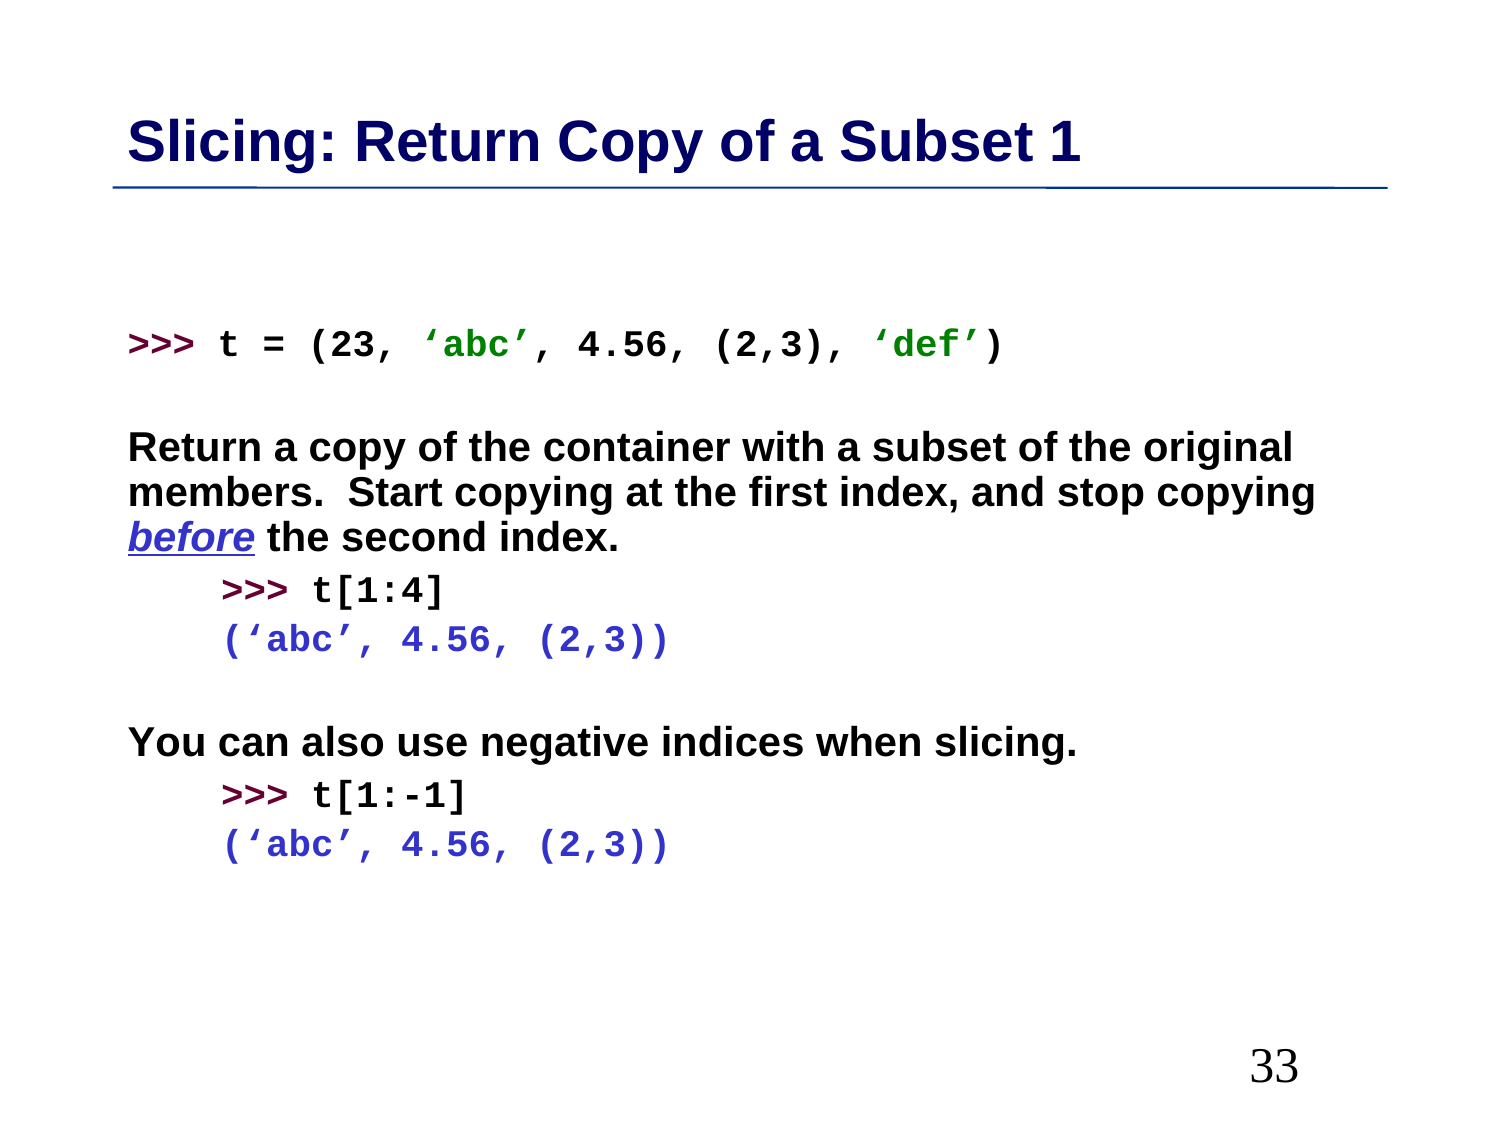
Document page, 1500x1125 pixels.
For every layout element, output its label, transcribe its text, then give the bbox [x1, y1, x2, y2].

list >>> t = (23, ‘abc’, 4.56, (2,3), ‘def’) Return a copy of the container with a subset of the original members. Start copying at the first index, and stop copying before the second index. >>> t[1:4] (‘abc’, 4.56, (2,3)) You can also use negative indices when slicing. >>> t[1:-1] (‘abc’, 4.56, (2,3)) [112, 262, 1388, 1076]
text_box [1074, 1076, 1387, 1125]
title Slicing: Return Copy of a Subset 1 [112, 95, 1388, 181]
